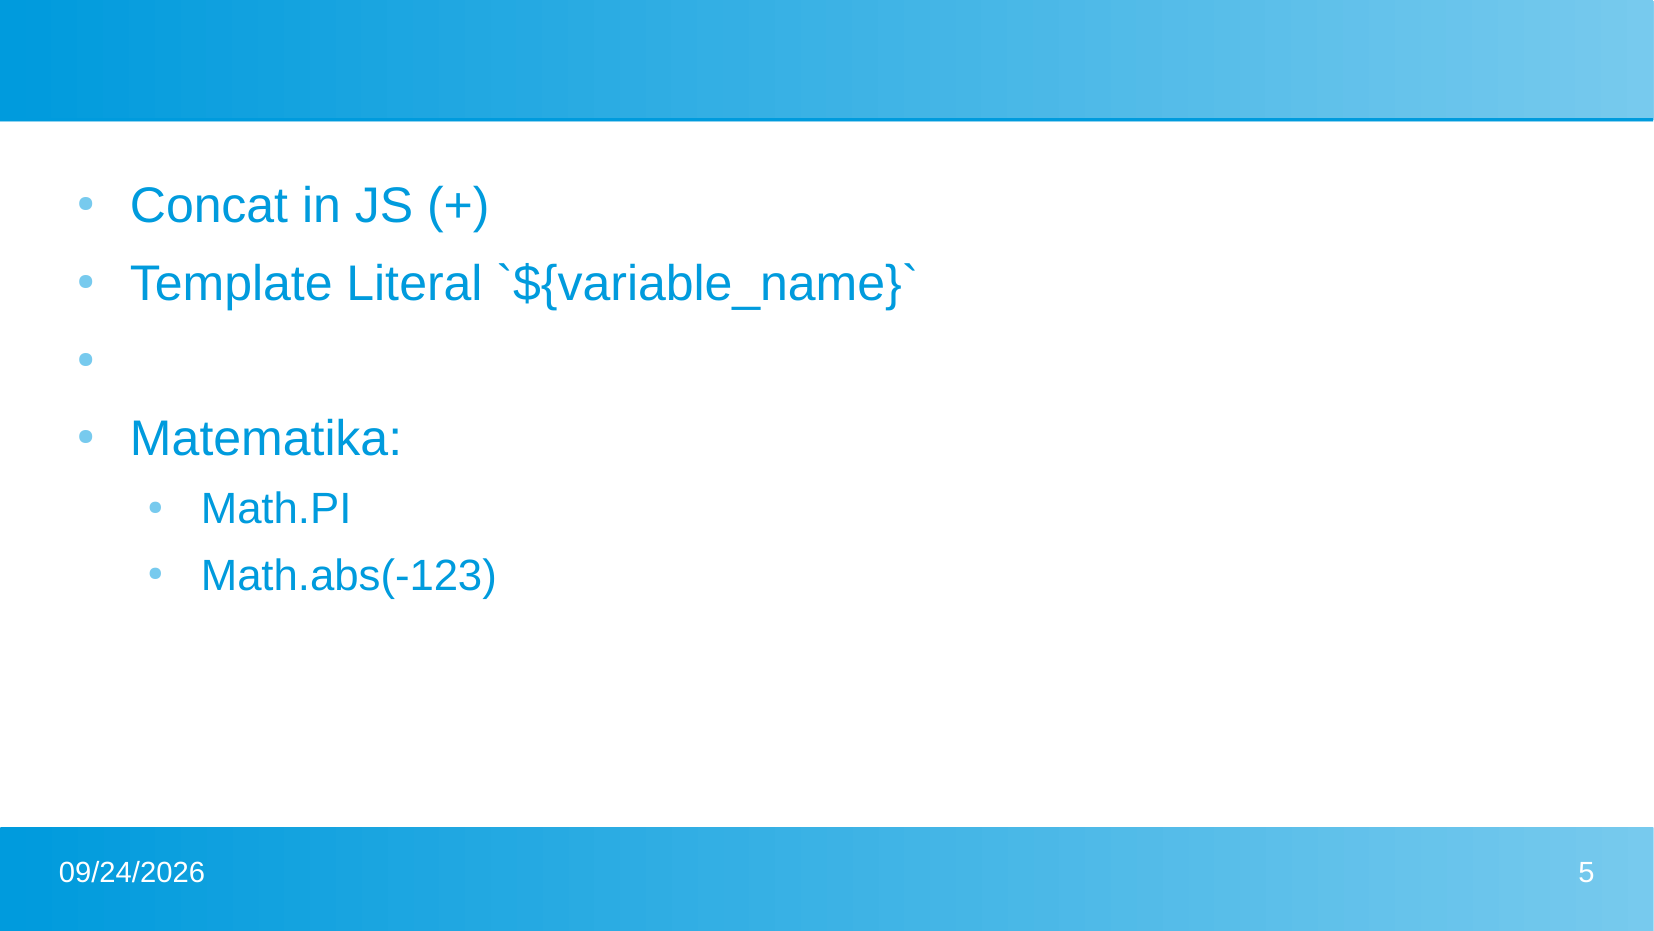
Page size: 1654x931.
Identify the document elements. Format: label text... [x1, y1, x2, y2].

list Concat in JS (+) Template Literal `${variable_name}` Matematika: Math.PI Math.abs(-123) [59, 177, 1595, 768]
